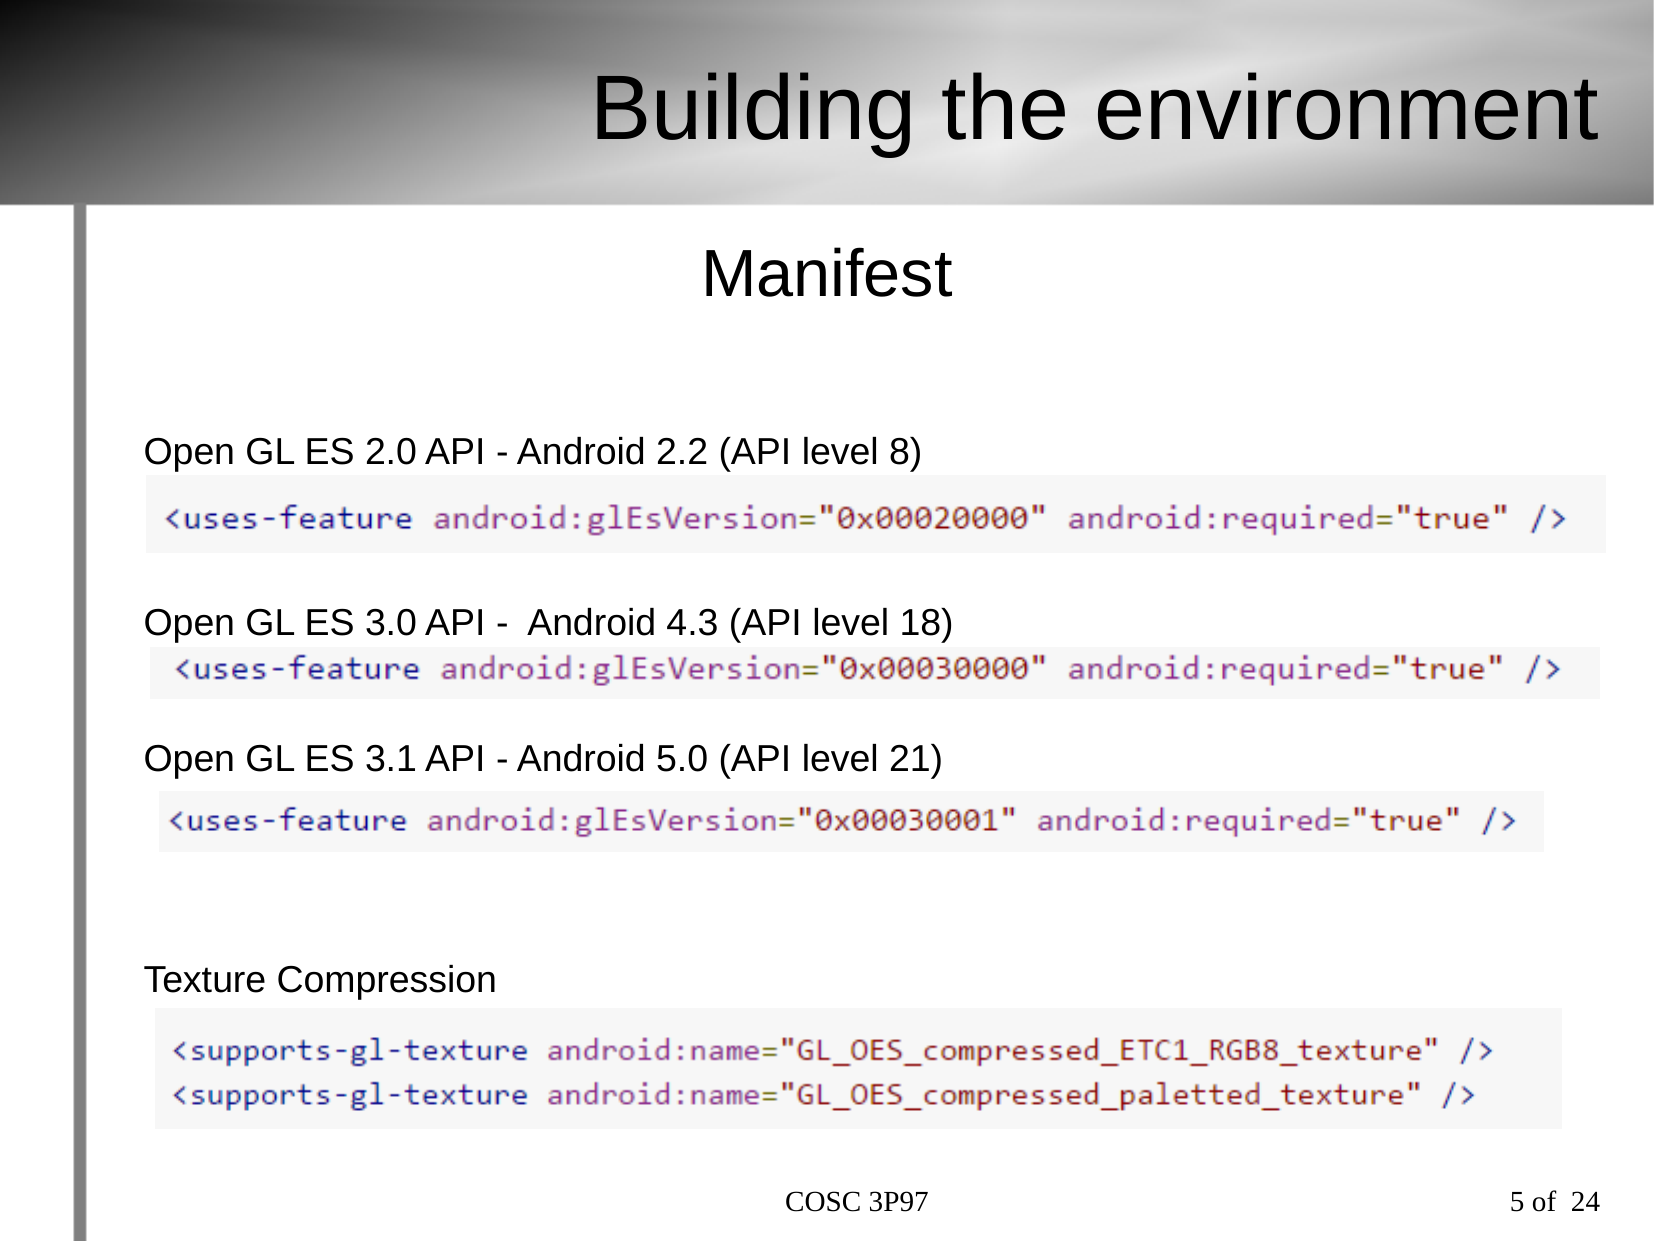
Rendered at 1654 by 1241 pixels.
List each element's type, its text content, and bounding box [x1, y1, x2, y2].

text_box Open GL ES 2.0 API - Android 2.2 (API level 8) [128, 423, 939, 481]
text_box Open GL ES 3.0 API - Android 4.3 (API level 18) [128, 594, 970, 652]
text_box Open GL ES 3.1 API - Android 5.0 (API level 21) [128, 730, 959, 788]
text_box Texture Compression [128, 951, 512, 1009]
picture [0, 0, 1654, 1241]
title Building the environment [112, 13, 1601, 201]
text_box Manifest [686, 228, 968, 319]
